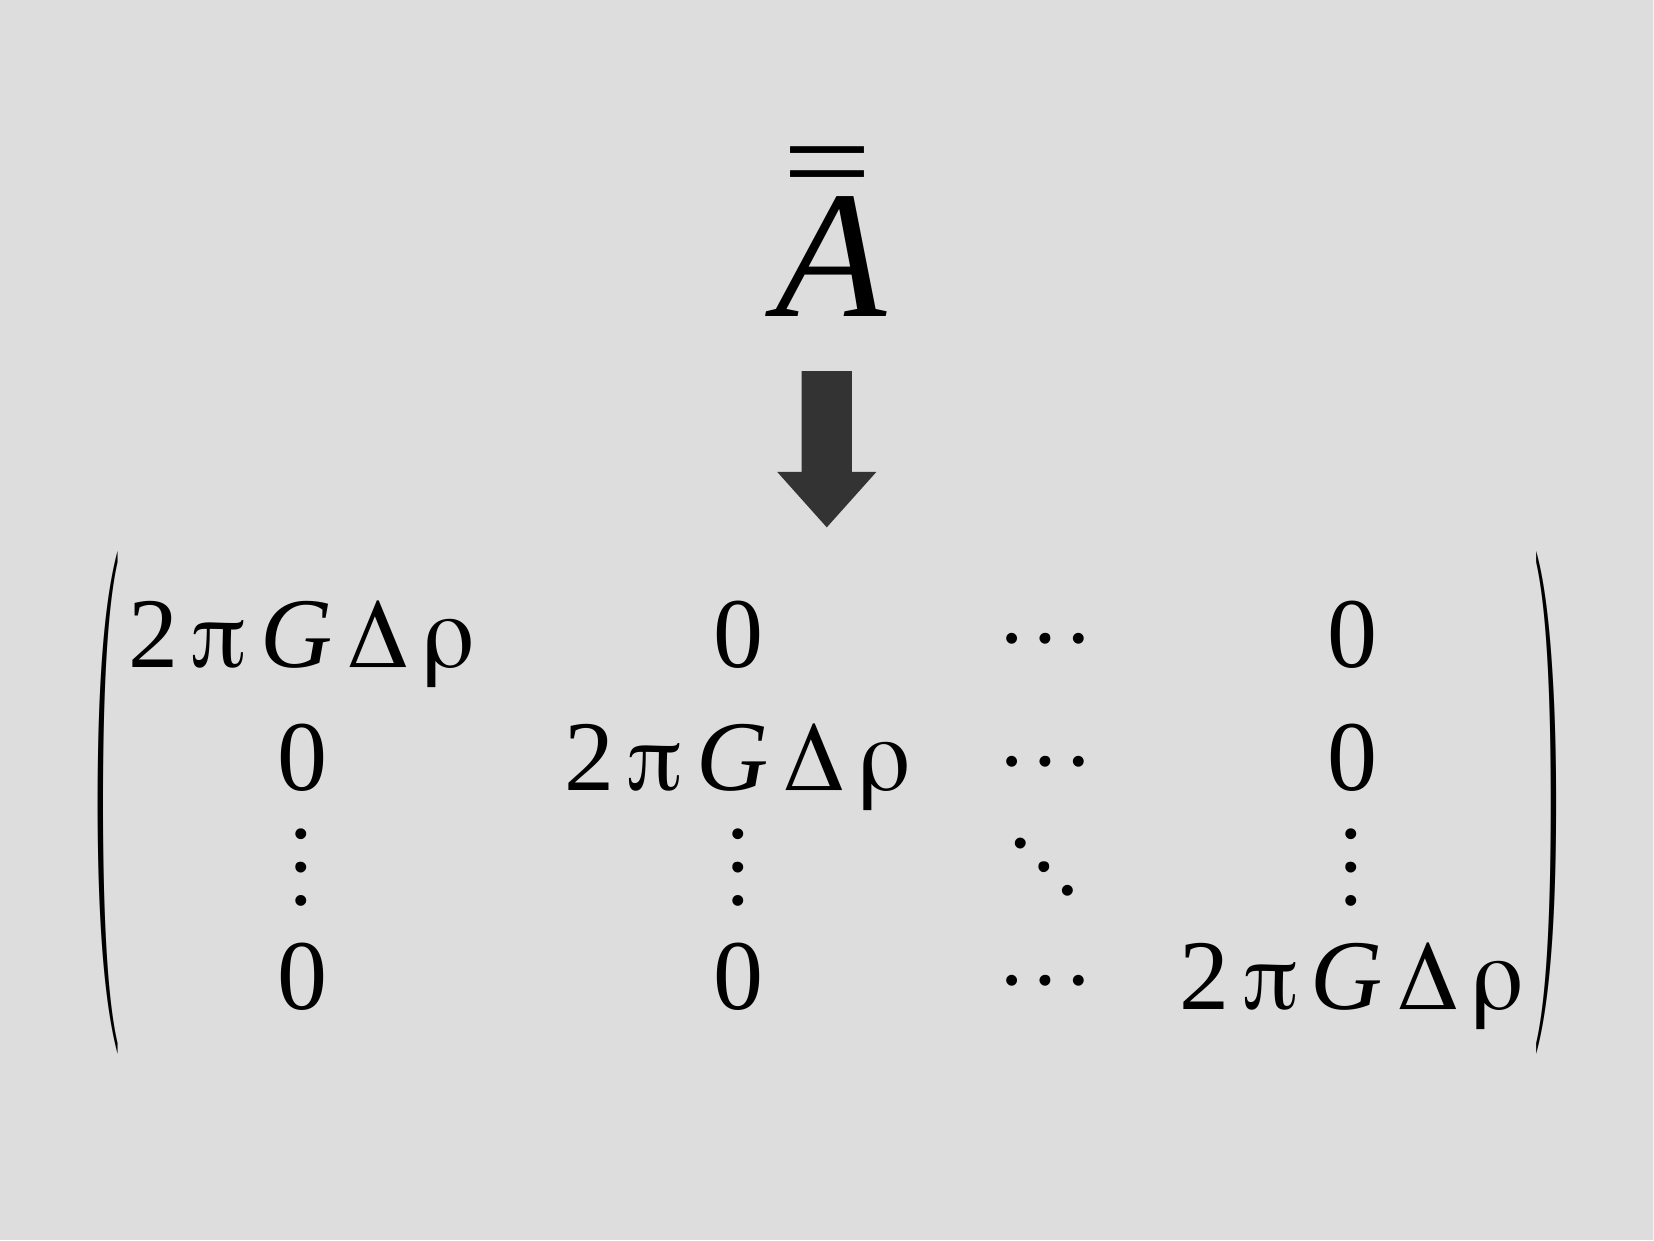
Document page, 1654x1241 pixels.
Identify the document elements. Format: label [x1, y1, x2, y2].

chart [750, 136, 904, 356]
chart [82, 546, 1572, 1059]
text_box [777, 371, 877, 528]
